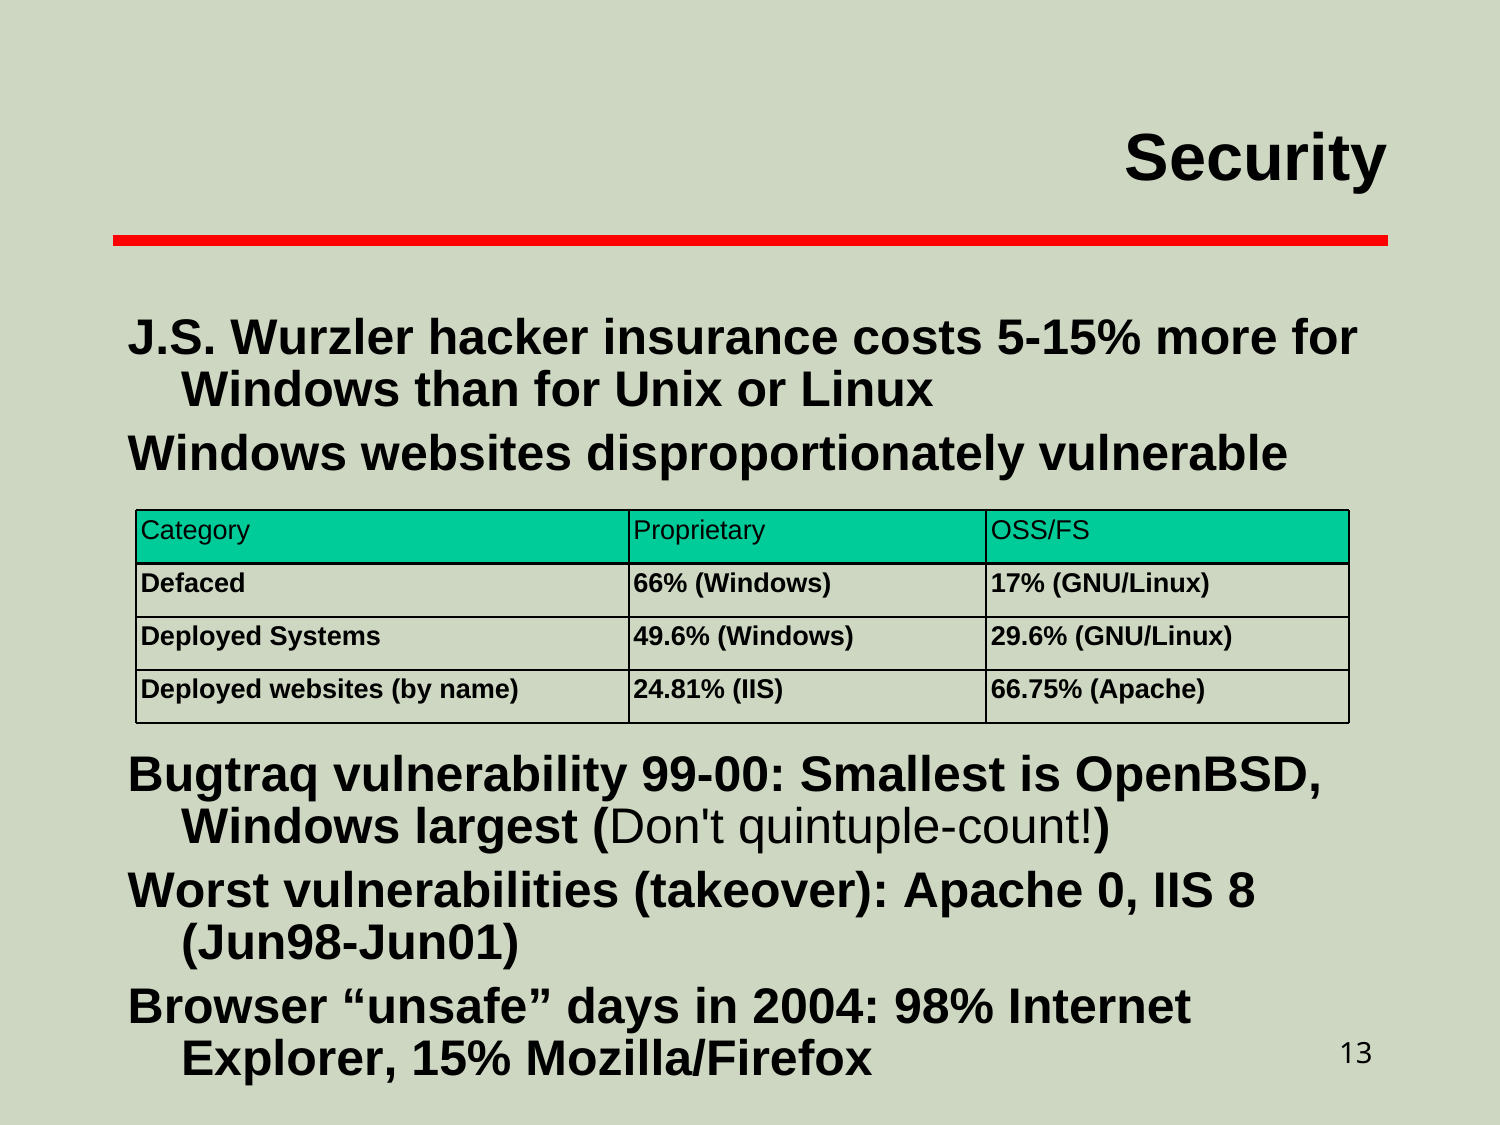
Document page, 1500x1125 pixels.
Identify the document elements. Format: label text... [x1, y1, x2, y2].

list 29.6% (GNU/Linux) [987, 618, 1348, 669]
list Deployed Systems [137, 618, 628, 669]
list Category [137, 511, 628, 562]
list OSS/FS [987, 511, 1348, 562]
list J.S. Wurzler hacker insurance costs 5-15% more for Windows than for Unix or Linux Windows websites disproportionately vulnerable Bugtraq vulnerability 99-00: Smallest is OpenBSD, Windows largest (Don't quintuple-count!) Worst vulnerabilities (takeover): Apache 0, IIS 8 (Jun98-Jun01) Browser “unsafe” days in 2004: 98% Internet Explorer, 15% Mozilla/Firefox [110, 312, 1391, 1118]
list 66% (Windows) [630, 565, 985, 616]
list 66.75% (Apache) [987, 671, 1348, 722]
list 17% (GNU/Linux) [987, 565, 1348, 616]
list Defaced [137, 565, 628, 616]
list Proprietary [630, 511, 985, 562]
list 24.81% (IIS) [630, 671, 985, 722]
list Deployed websites (by name) [137, 671, 628, 722]
title Security [337, 85, 1388, 224]
list 49.6% (Windows) [630, 618, 985, 669]
